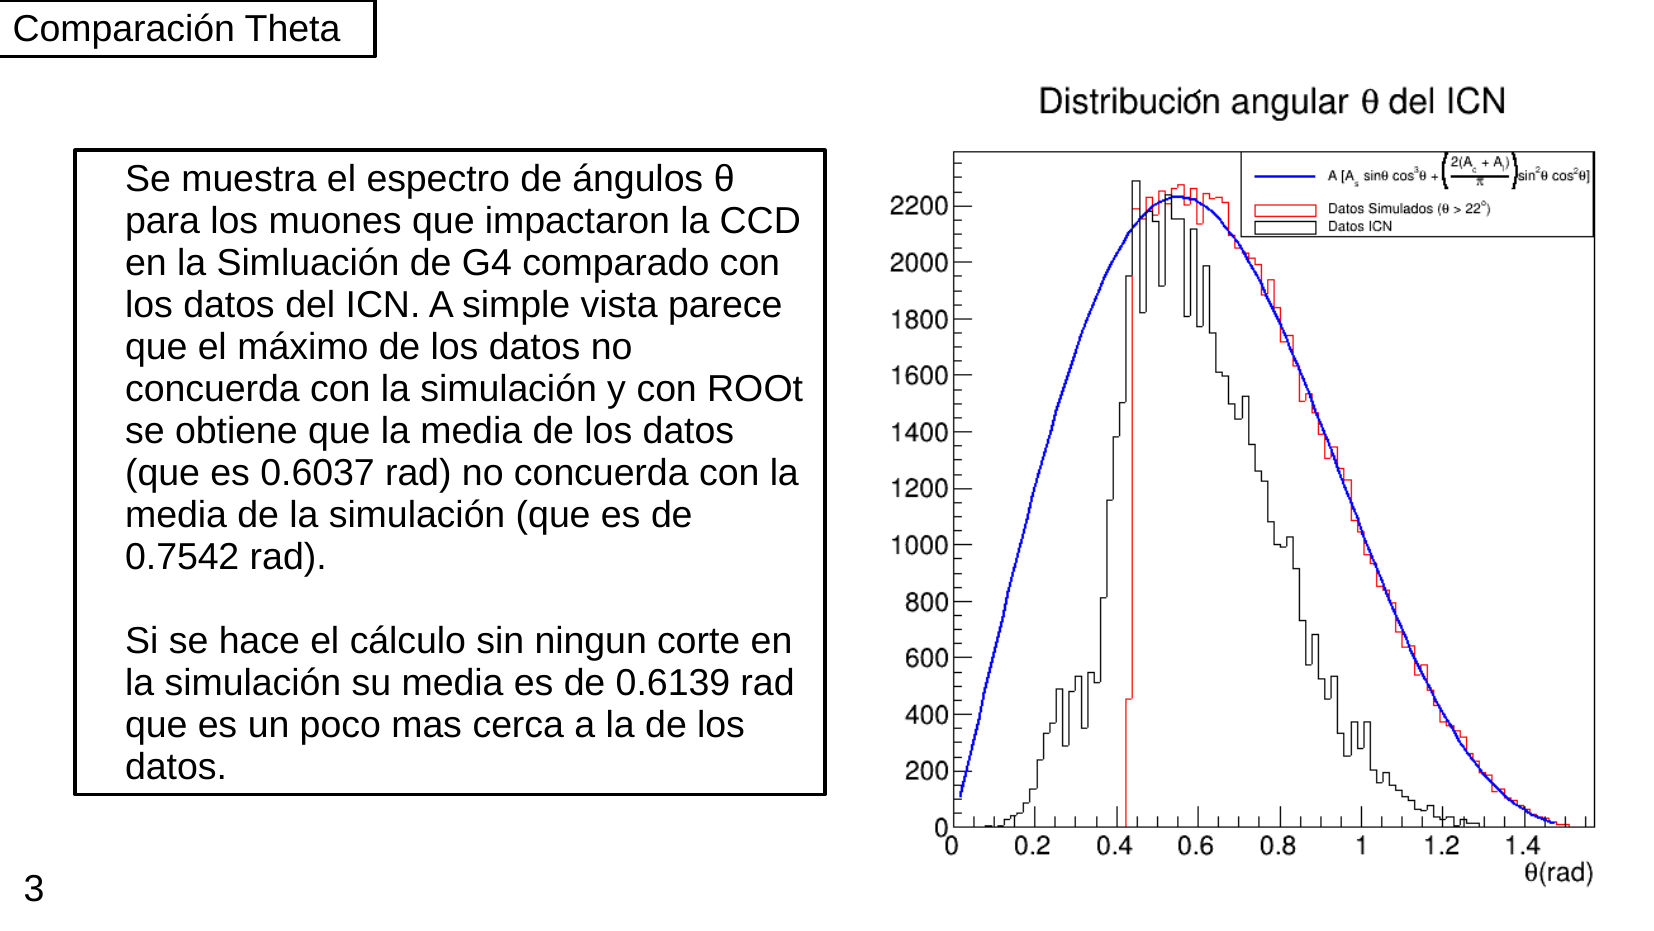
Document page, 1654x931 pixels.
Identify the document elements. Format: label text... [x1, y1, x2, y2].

text_box Comparación Theta [0, 0, 376, 57]
text_box Se muestra el espectro de ángulos θ para los muones que impactaron la CCD en la Simluación de G4 comparado con los datos del ICN. A simple vista parece que el máximo de los datos no concuerda con la simulación y con ROOt se obtiene que la media de los datos (que es 0.6037 rad) no concuerda con la media de la simulación (que es de 0.7542 rad). Si se hace el cálculo sin ningun corte en la simulación su media es de 0.6139 rad que es un poco mas cerca a la de los datos. [75, 150, 826, 795]
picture [862, 74, 1613, 895]
text_box <number> [8, 860, 638, 931]
